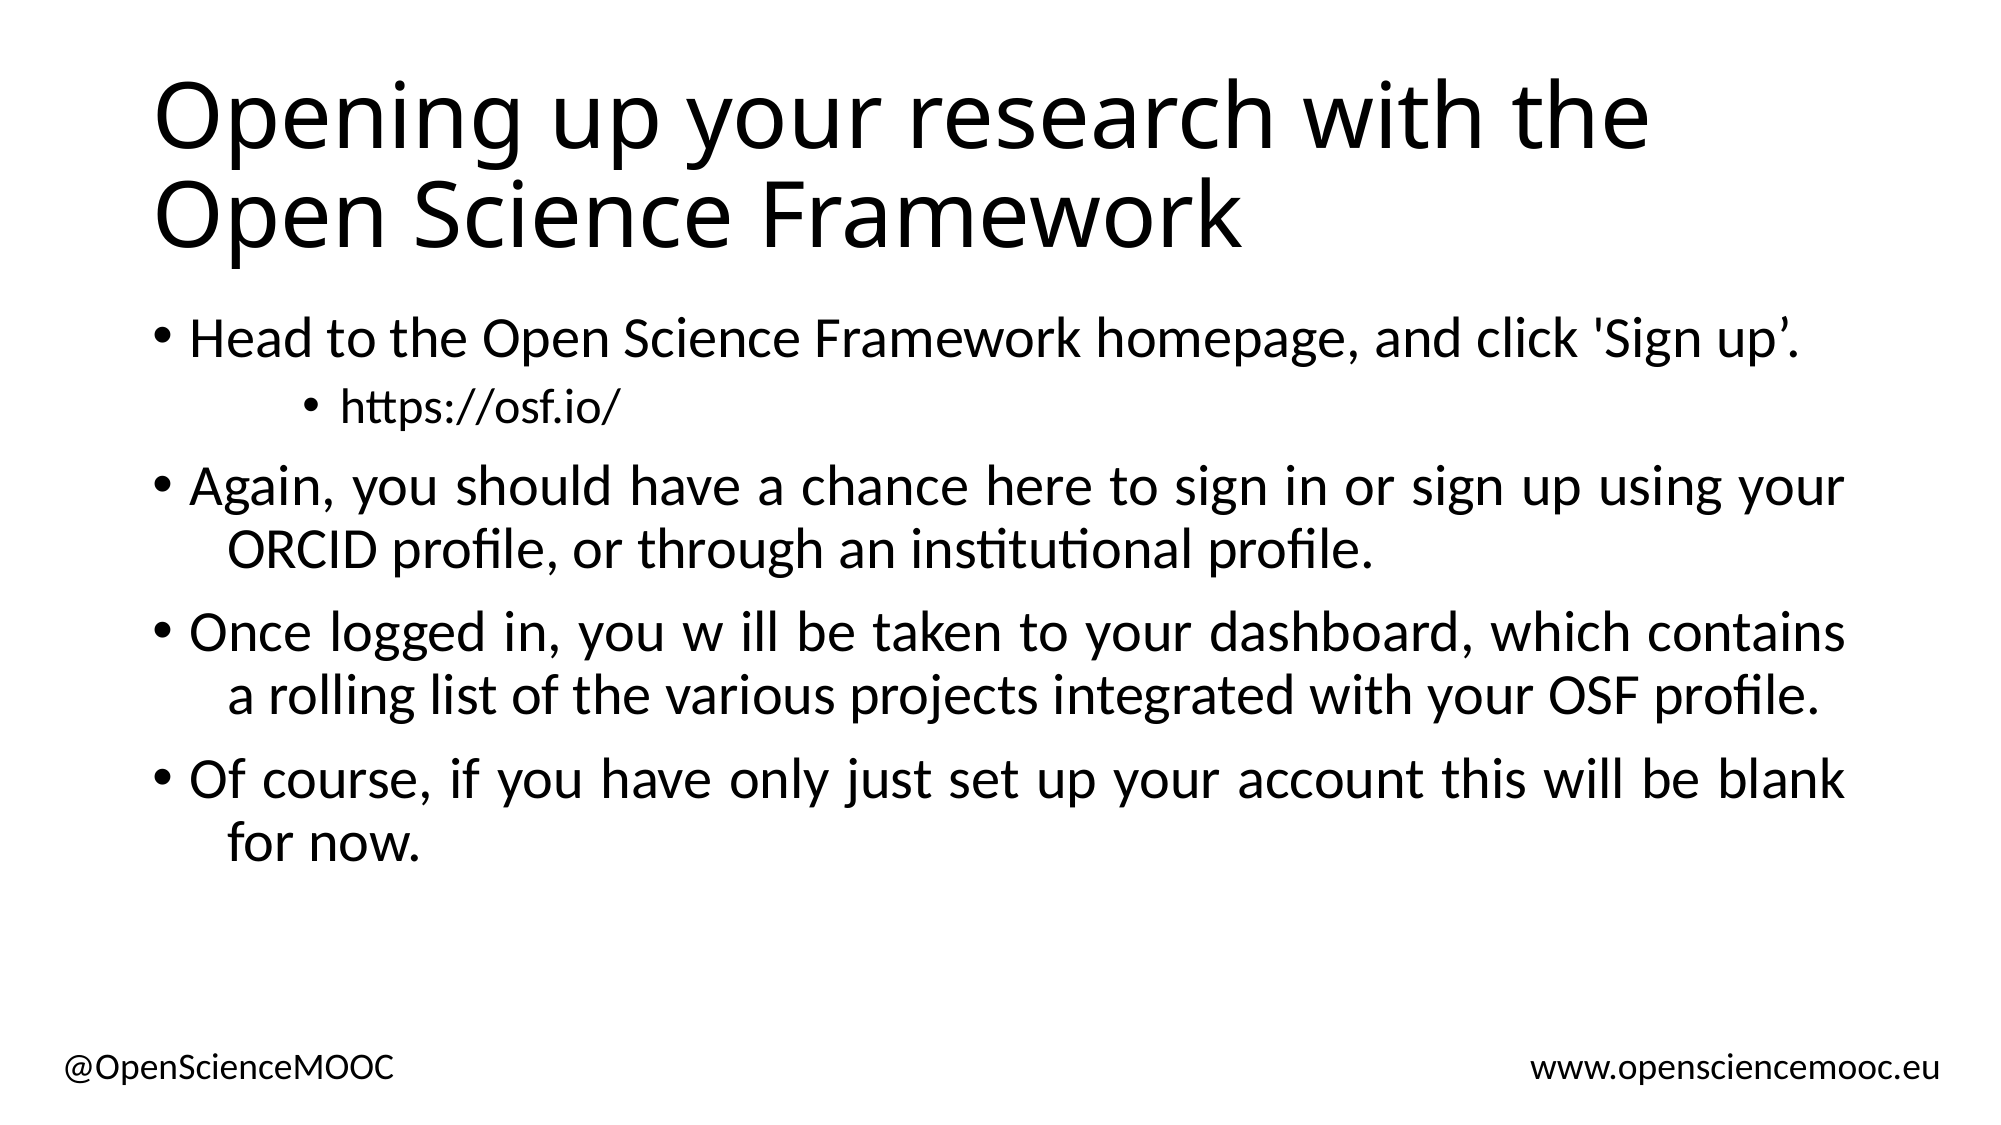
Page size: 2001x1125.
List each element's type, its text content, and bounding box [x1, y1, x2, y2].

title Opening up your research with the Open Science Framework [137, 59, 1863, 278]
list Head to the Open Science Framework homepage, and click 'Sign up’. https://osf.io/ Again, you should have a chance here to sign in or sign up using your ORCID profile, or through an institutional profile. Once logged in, you w ill be taken to your dashboard, which contains a rolling list of the various projects integrated with your OSF profile. Of course, if you have only just set up your account this will be blank for now. [137, 299, 1863, 1014]
text_box @OpenScienceMOOC [47, 1035, 410, 1095]
text_box www.opensciencemooc.eu [1515, 1035, 1956, 1095]
